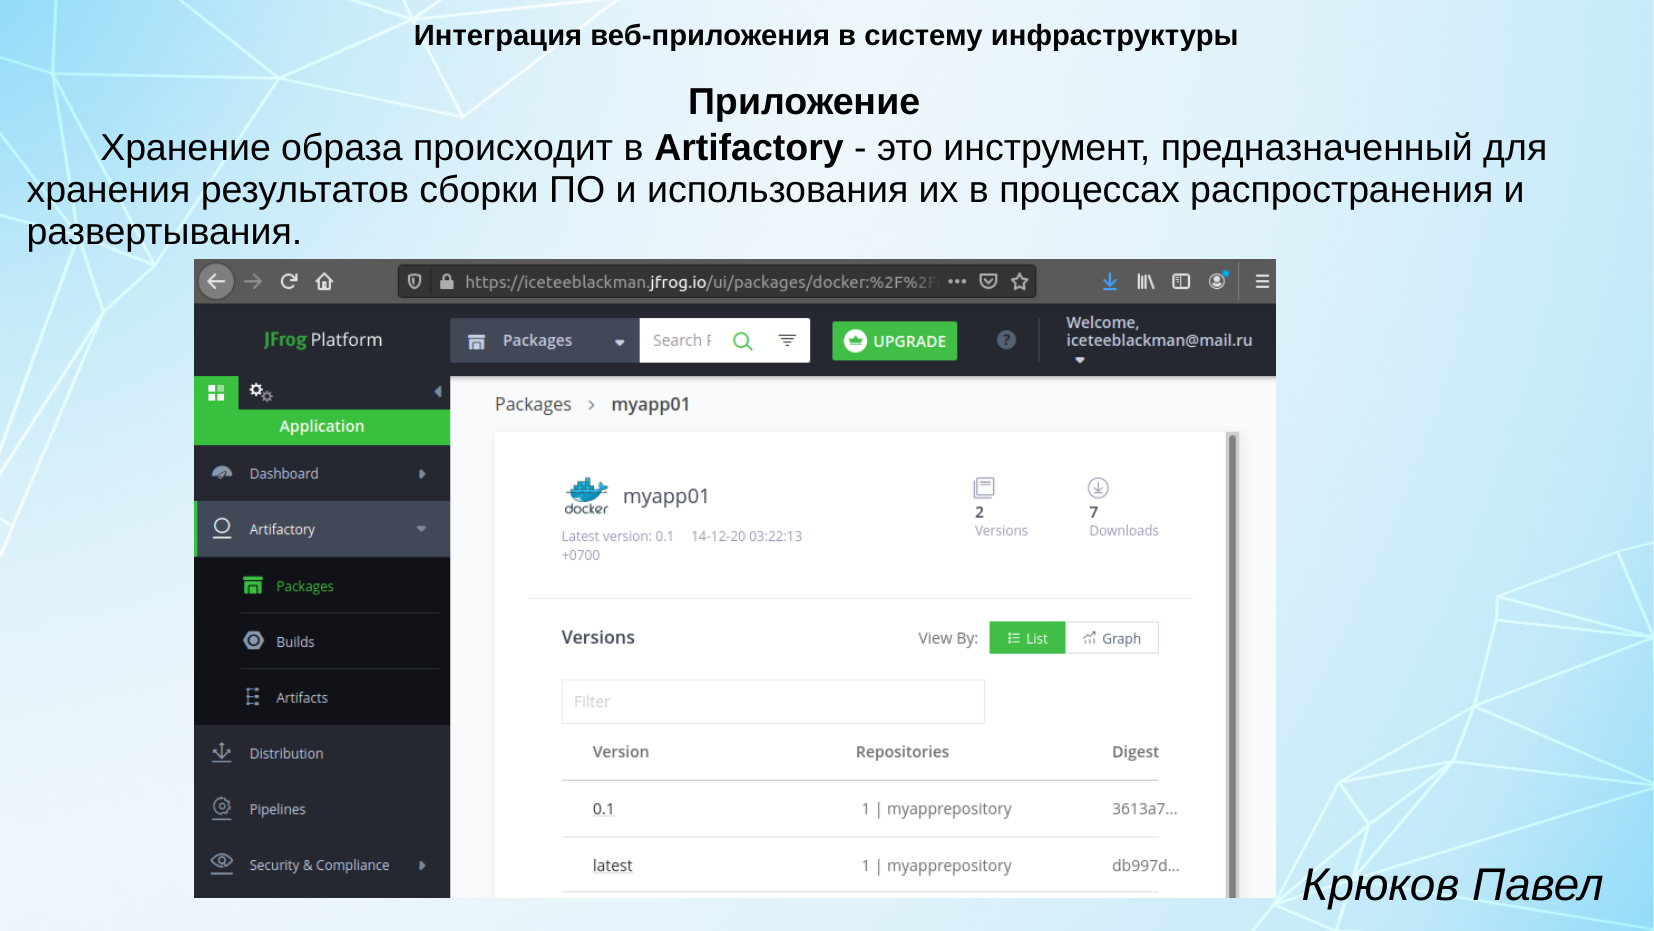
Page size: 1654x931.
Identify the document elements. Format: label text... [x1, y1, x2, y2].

title Интеграция веб-приложения в систему инфраструктуры [11, 11, 1642, 60]
text_box Хранение образа происходит в Artifactory - это инструмент, предназначенный для хранения результатов сборки ПО и использования их в процессах распространения и развертывания. [11, 119, 1630, 260]
picture [0, 0, 1654, 931]
text_box Приложение [673, 73, 935, 119]
subtitle Крюков Павел [1251, 838, 1654, 931]
